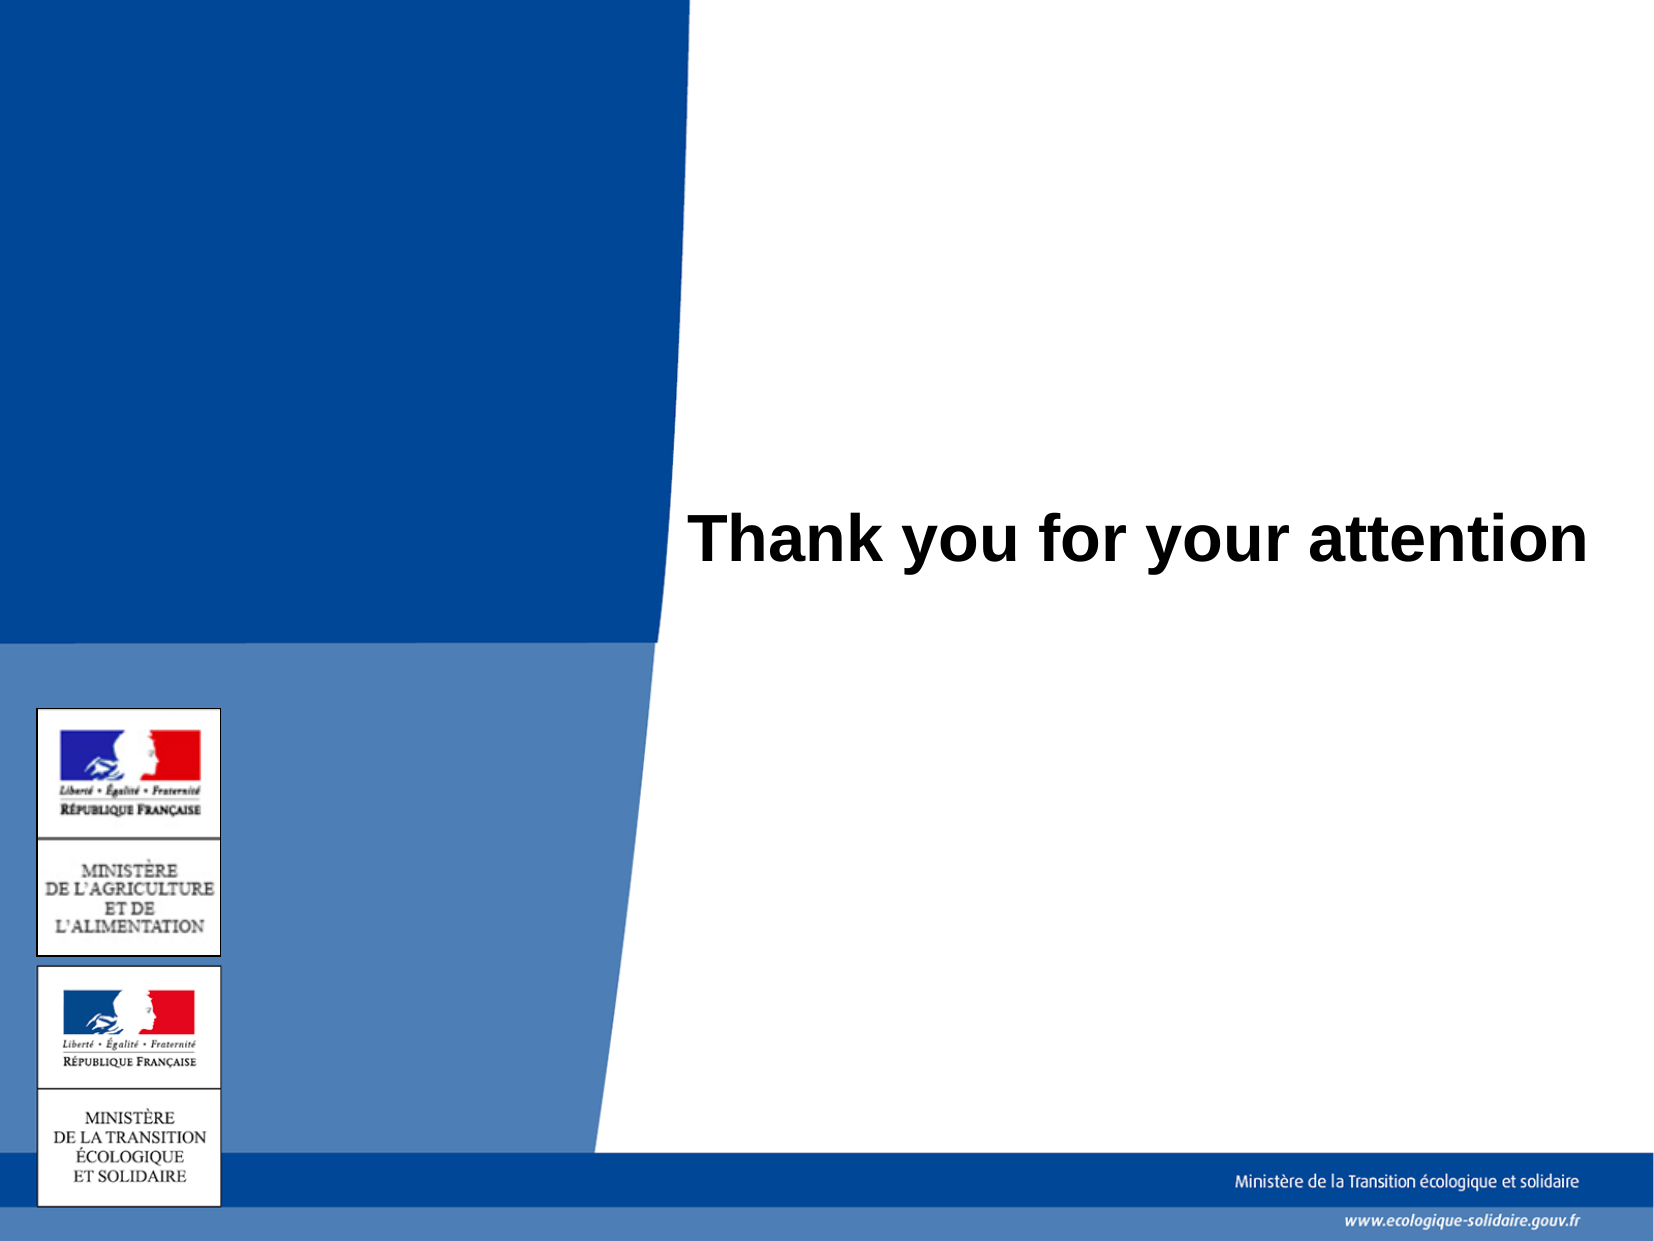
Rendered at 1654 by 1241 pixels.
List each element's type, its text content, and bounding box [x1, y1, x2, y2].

text_box Thank you for your attention [672, 493, 1608, 662]
picture [0, 0, 1654, 1241]
